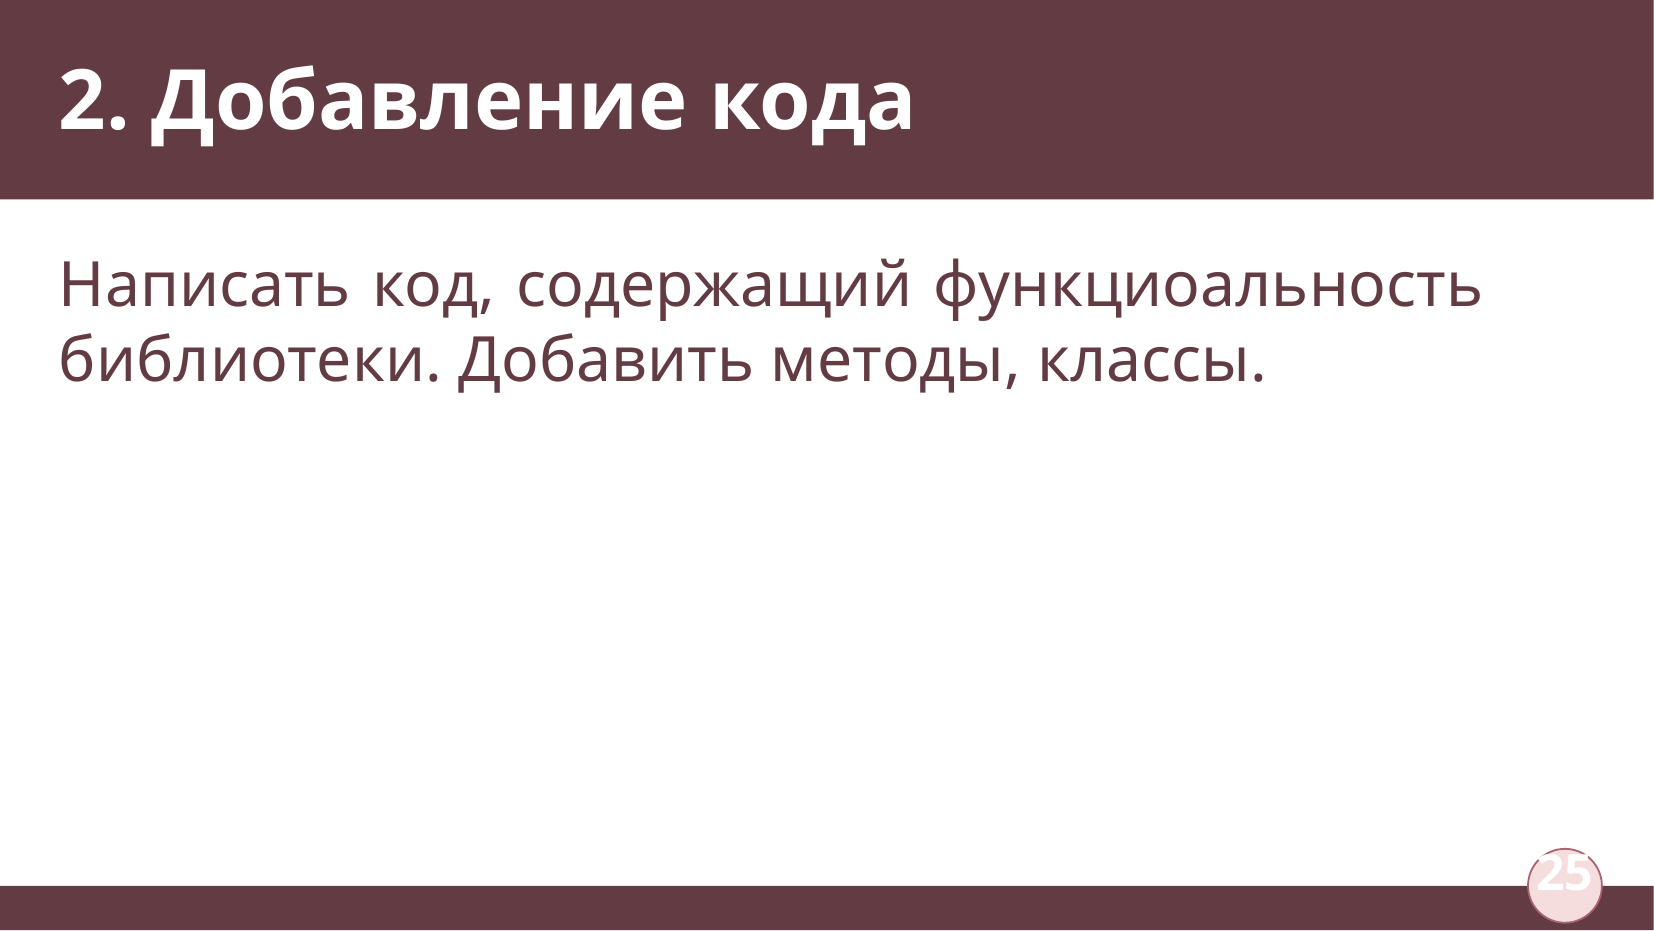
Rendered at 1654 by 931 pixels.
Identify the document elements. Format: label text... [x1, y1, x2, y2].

list Написать код, содержащий функциоальность библиотеки. Добавить методы, классы. [59, 243, 1595, 694]
title 2. Добавление кода [59, 37, 1595, 155]
